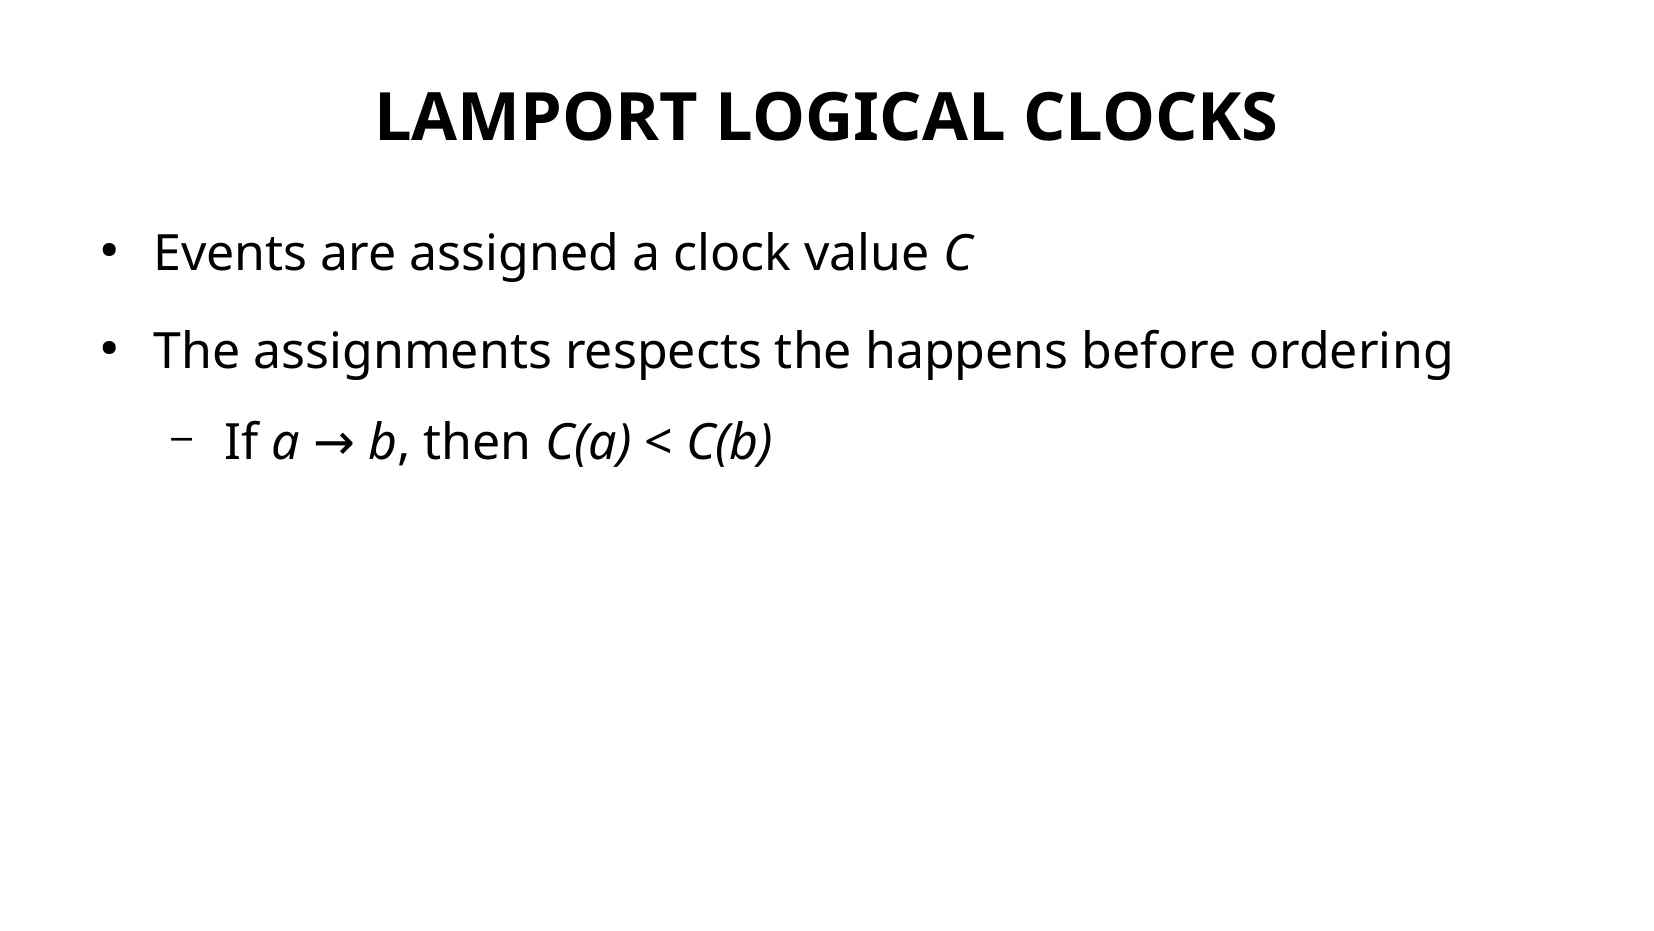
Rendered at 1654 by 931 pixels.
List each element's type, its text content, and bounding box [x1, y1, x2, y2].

title LAMPORT LOGICAL CLOCKS [82, 36, 1571, 193]
list Events are assigned a clock value C The assignments respects the happens before ordering If a → b, then C(a) < C(b) [82, 217, 1571, 757]
